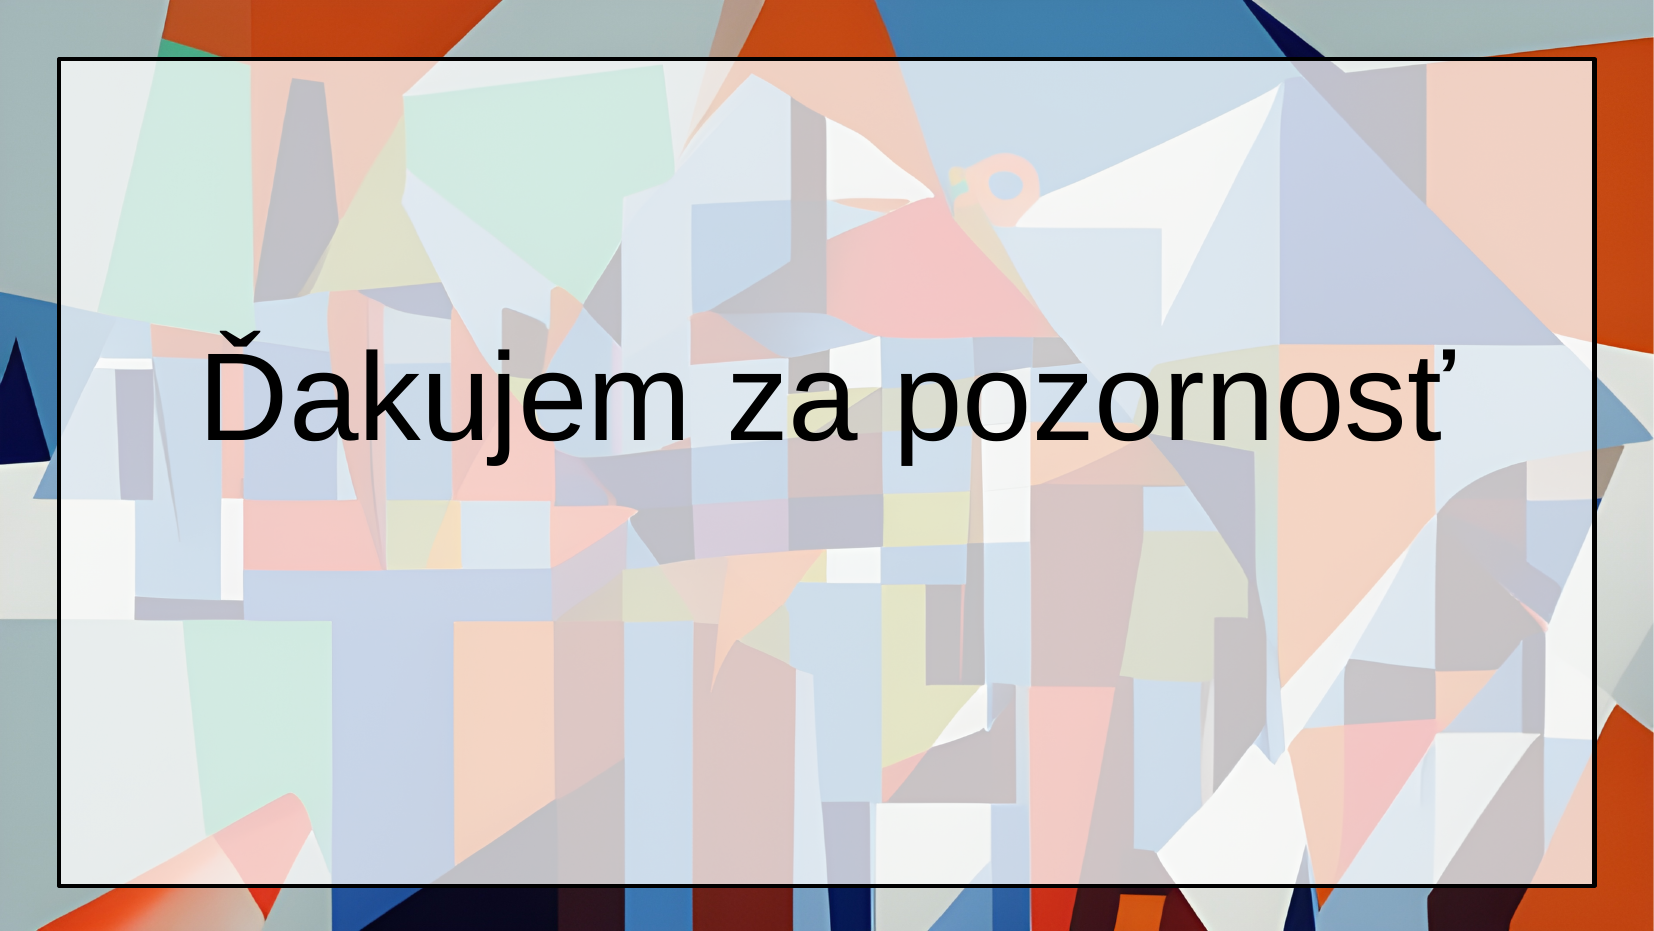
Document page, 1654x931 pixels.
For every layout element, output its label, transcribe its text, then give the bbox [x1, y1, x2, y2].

picture [0, 0, 1654, 931]
subtitle Ďakujem za pozornosť [82, 37, 1571, 757]
text_box [59, 59, 1595, 886]
